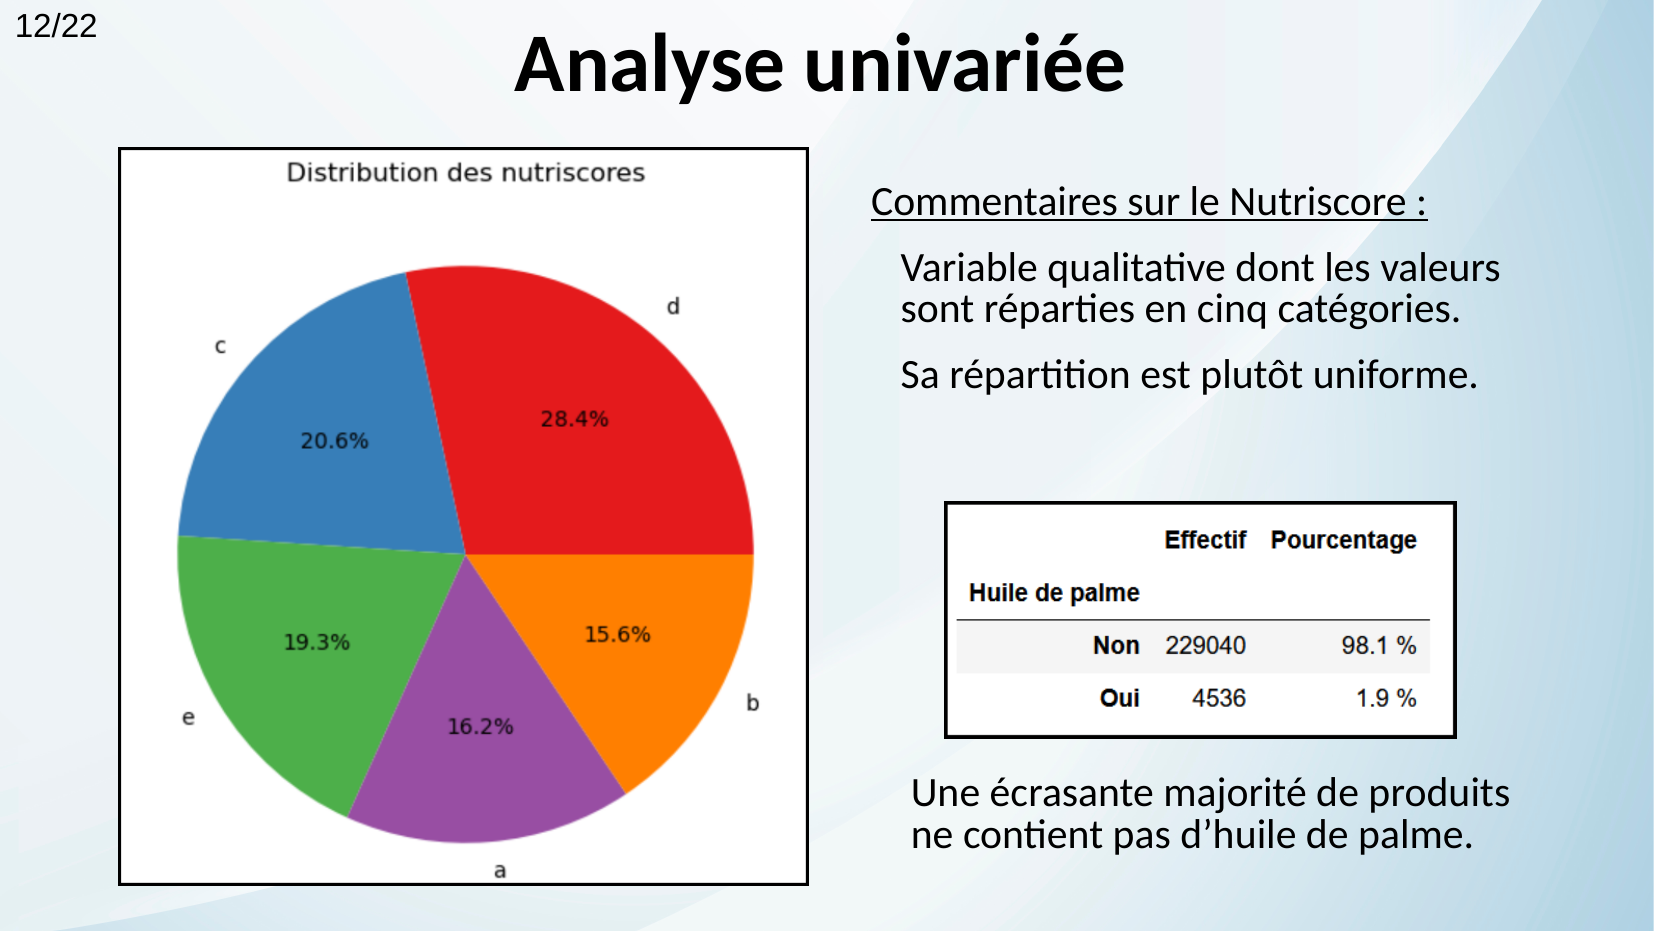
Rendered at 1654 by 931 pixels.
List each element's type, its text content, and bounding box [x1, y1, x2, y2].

text_box 12/22 [0, 0, 119, 60]
text_box Commentaires sur le Nutriscore : Variable qualitative dont les valeurs sont réparties en cinq catégories. Sa répartition est plutôt uniforme. [856, 177, 1536, 448]
title Analyse univariée [76, 0, 1566, 148]
text_box Une écrasante majorité de produits ne contient pas d’huile de palme. [896, 767, 1546, 867]
picture [0, 0, 1654, 931]
